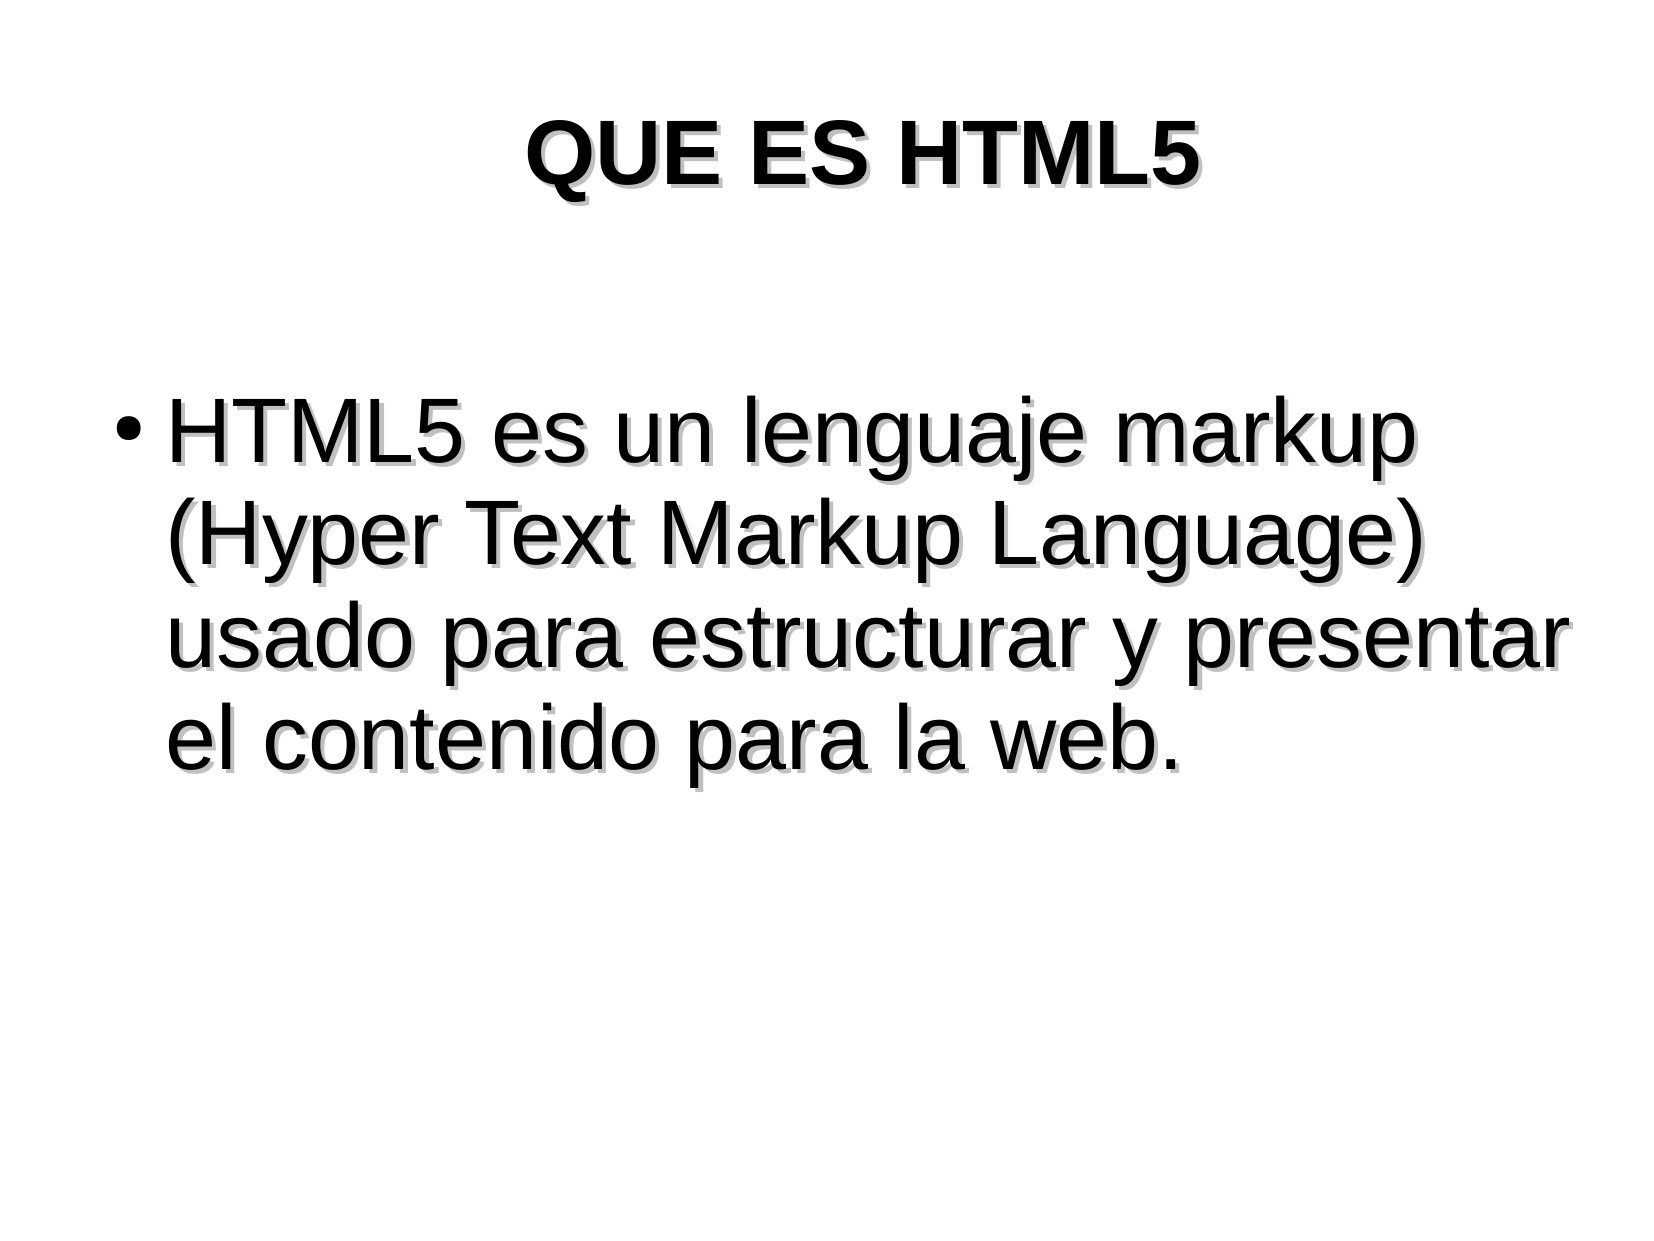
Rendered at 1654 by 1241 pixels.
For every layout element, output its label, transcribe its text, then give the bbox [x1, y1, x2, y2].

list HTML5 es un lenguaje markup (Hyper Text Markup Language) usado para estructurar y presentar el contenido para la web. [94, 379, 1583, 1099]
title QUE ES HTML5 [82, 49, 1571, 257]
